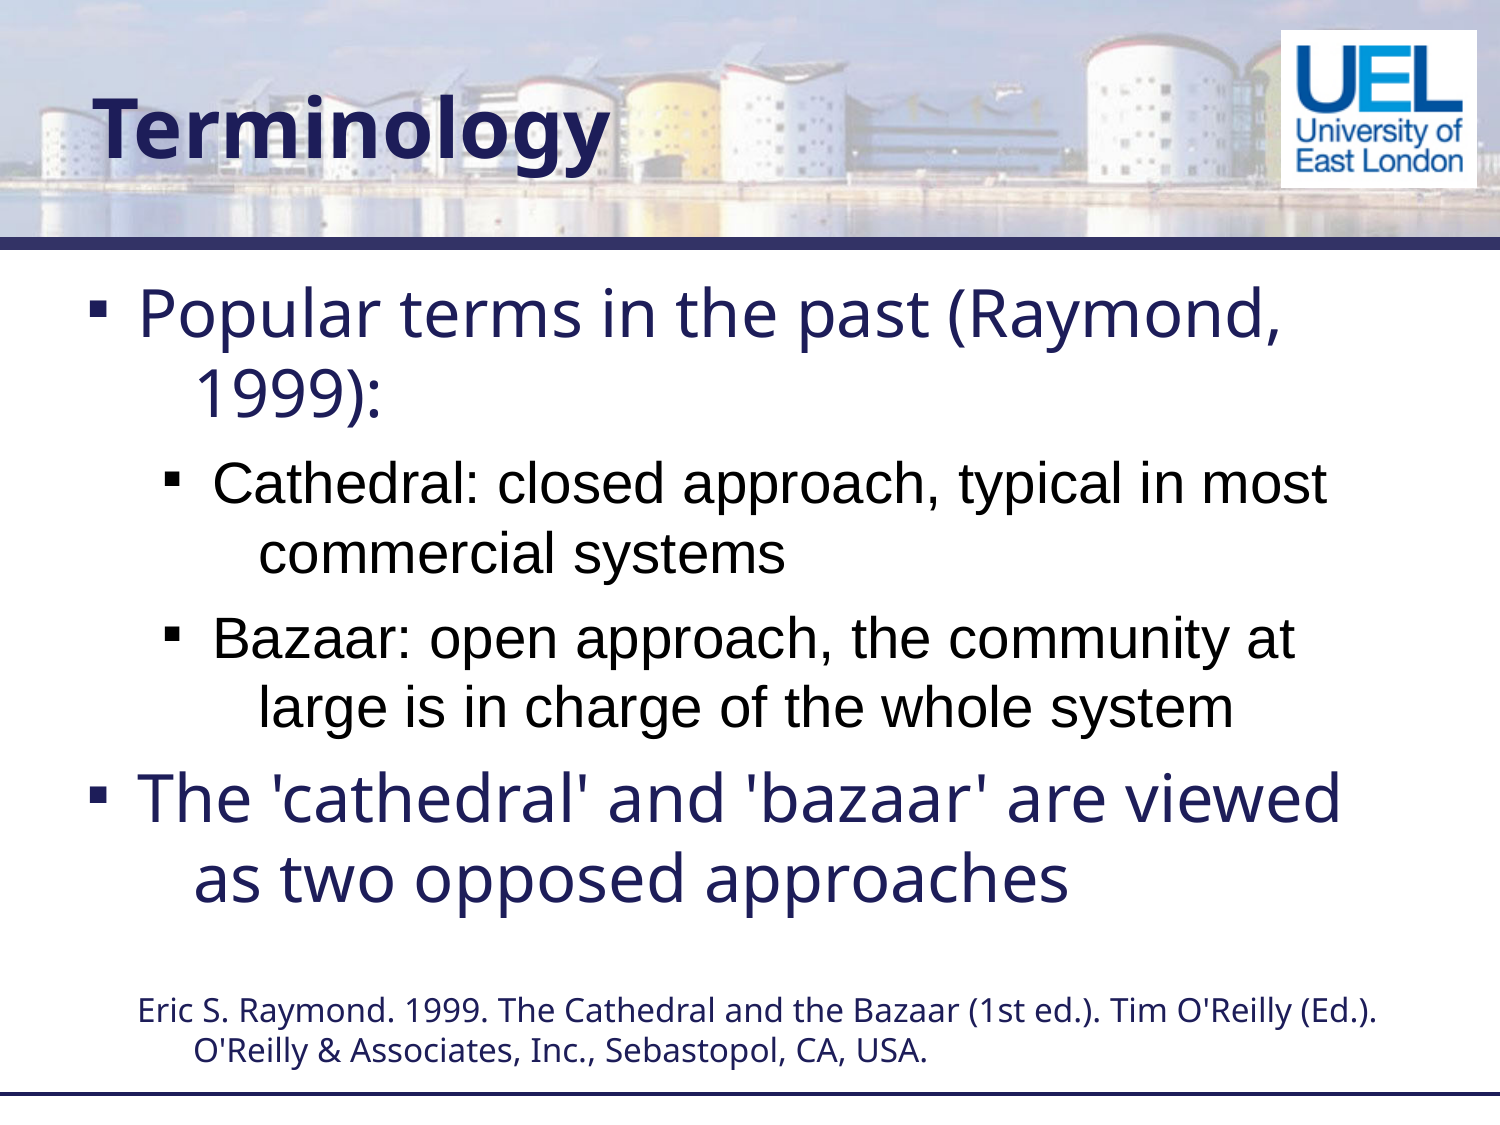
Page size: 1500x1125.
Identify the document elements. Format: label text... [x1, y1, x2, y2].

list Popular terms in the past (Raymond, 1999): Cathedral: closed approach, typical in most commercial systems Bazaar: open approach, the community at large is in charge of the whole system The 'cathedral' and 'bazaar' are viewed as two opposed approaches Eric S. Raymond. 1999. The Cathedral and the Bazaar (1st ed.). Tim O'Reilly (Ed.). O'Reilly & Associates, Inc., Sebastopol, CA, USA. [75, 263, 1425, 1078]
picture [0, 0, 1500, 237]
title Terminology [76, 10, 1247, 241]
